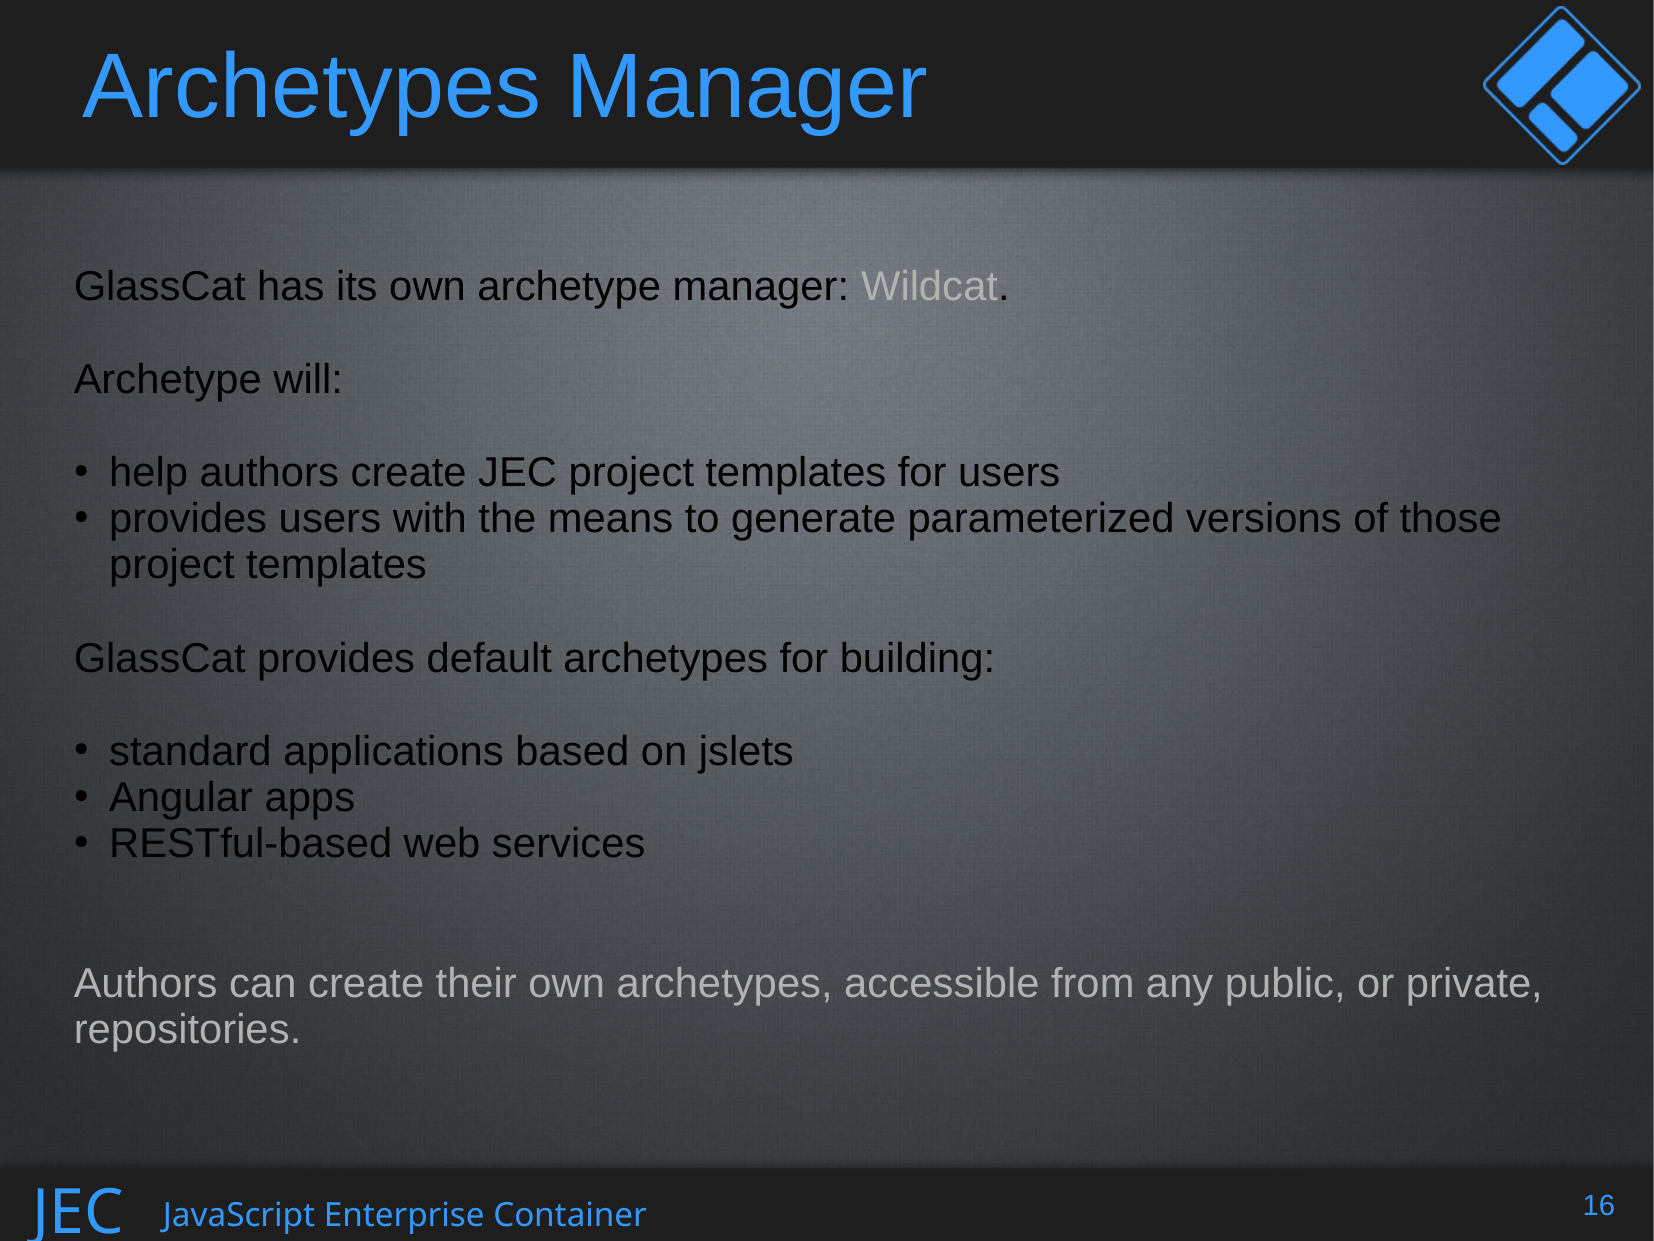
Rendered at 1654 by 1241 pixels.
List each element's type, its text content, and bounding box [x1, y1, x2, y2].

text_box JavaScript Enterprise Container [148, 1183, 651, 1241]
text_box 16 [744, 1181, 1630, 1229]
text_box GlassCat has its own archetype manager: Wildcat. Archetype will: help authors create JEC project templates for users provides users with the means to generate parameterized versions of those project templates GlassCat provides default archetypes for building: standard applications based on jslets Angular apps RESTful-based web services Authors can create their own archetypes, accessible from any public, or private, repositories. [59, 255, 1595, 1066]
title Archetypes Manager [82, 23, 1441, 147]
picture [0, 0, 1654, 1241]
text_box JEC [17, 1159, 149, 1241]
